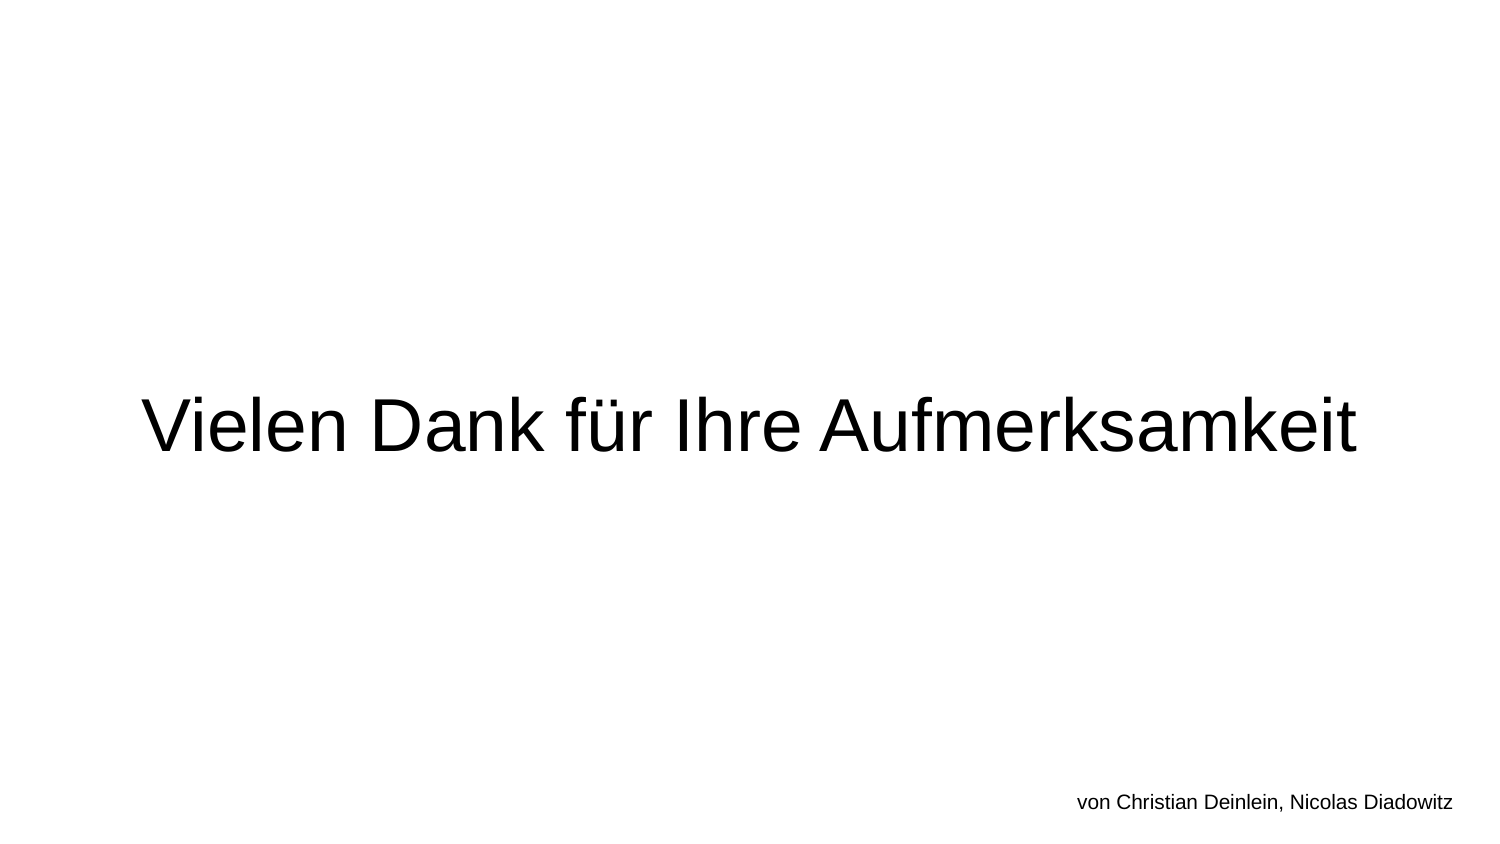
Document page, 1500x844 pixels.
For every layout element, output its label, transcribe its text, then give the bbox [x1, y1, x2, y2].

title Vielen Dank für Ihre Aufmerksamkeit [51, 352, 1449, 491]
text_box von Christian Deinlein, Nicolas Diadowitz [1061, 773, 1483, 825]
